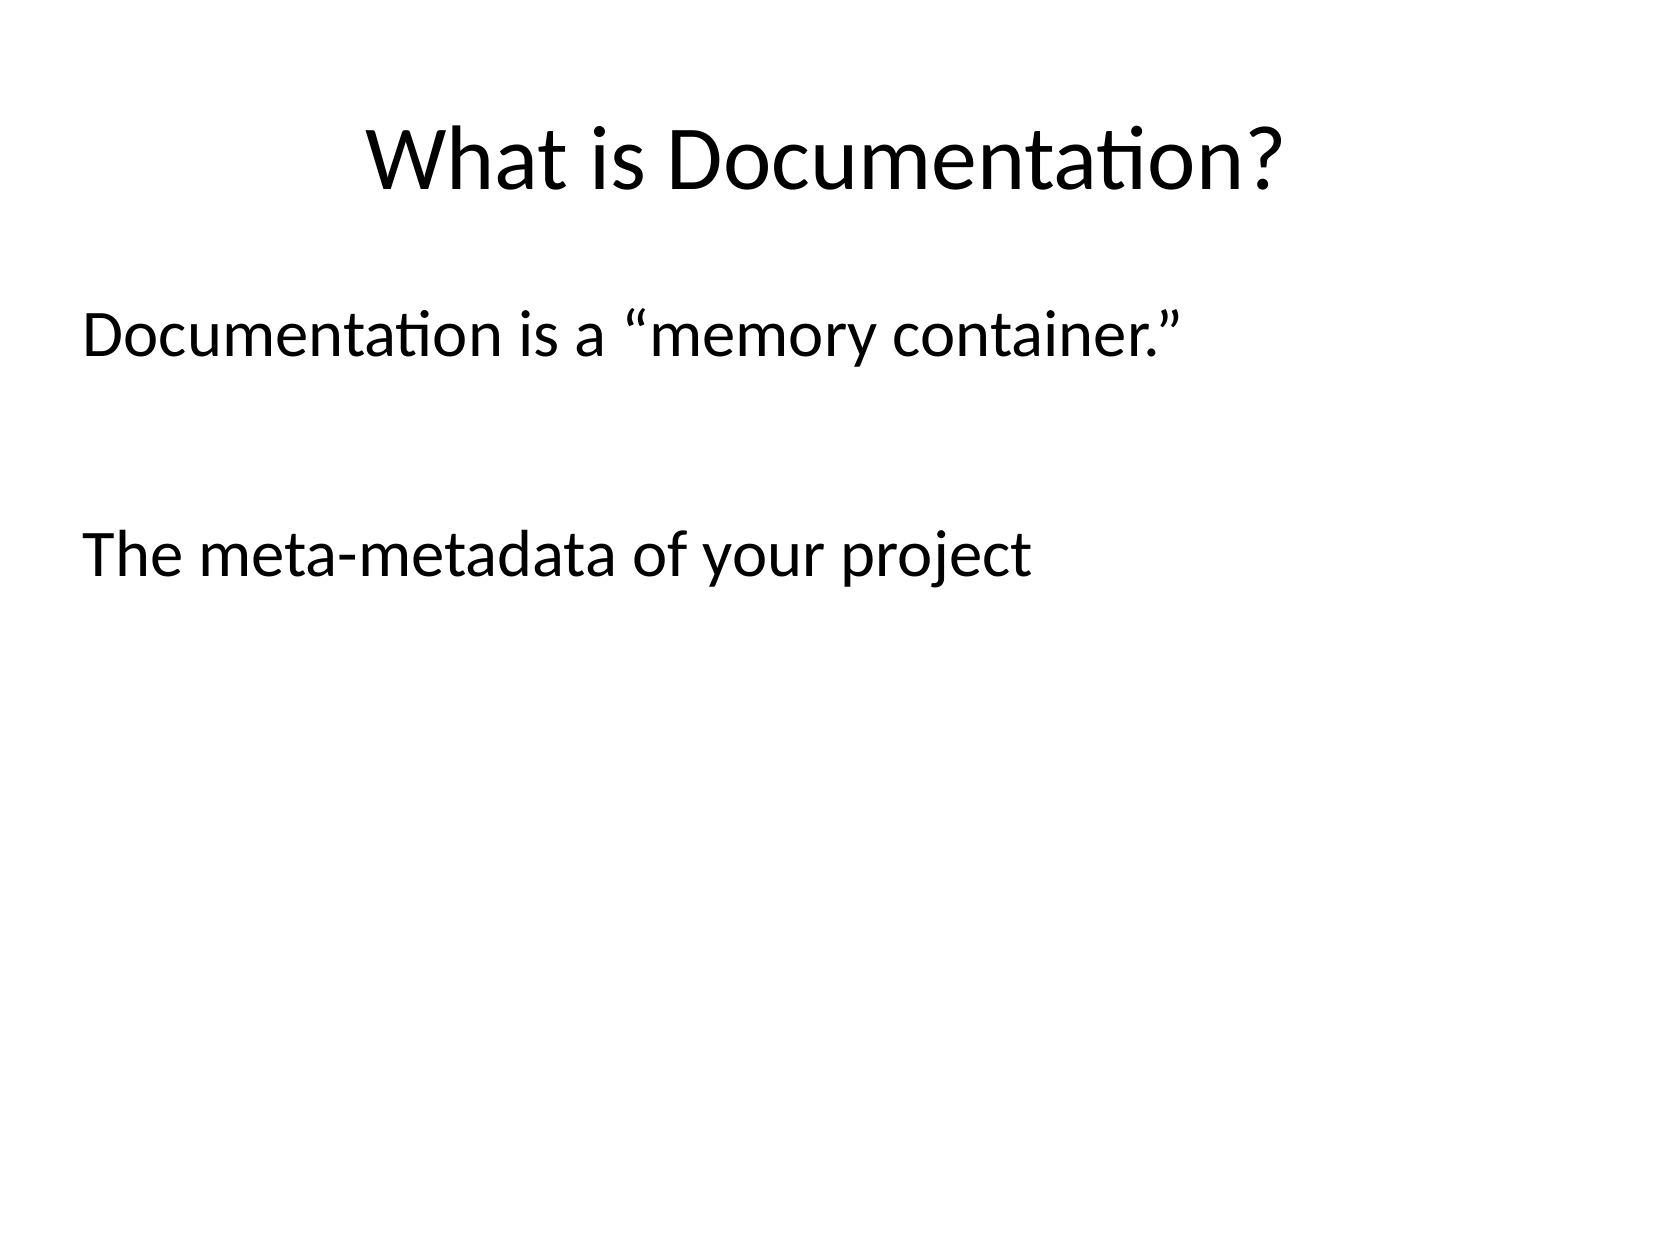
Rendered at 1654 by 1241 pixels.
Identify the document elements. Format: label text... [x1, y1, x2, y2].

title What is Documentation? [82, 49, 1571, 257]
list Documentation is a “memory container.” The meta-metadata of your project [82, 290, 1363, 754]
